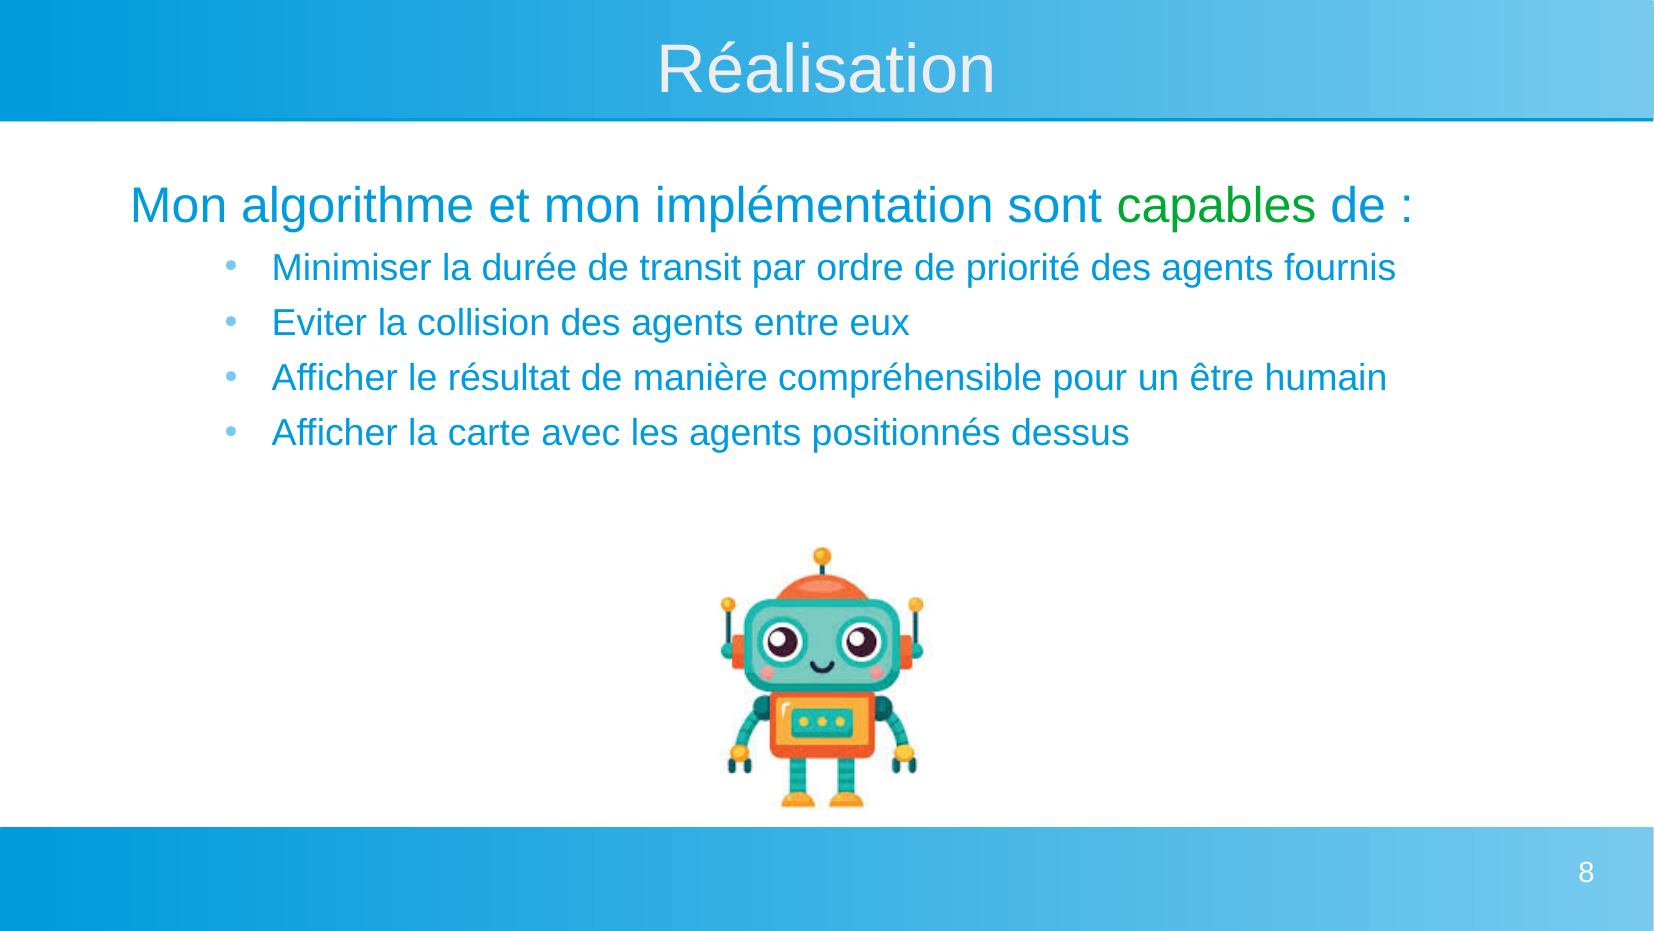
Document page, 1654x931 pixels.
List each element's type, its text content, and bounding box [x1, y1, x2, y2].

list Mon algorithme et mon implémentation sont capables de : Minimiser la durée de transit par ordre de priorité des agents fournis Eviter la collision des agents entre eux Afficher le résultat de manière compréhensible pour un être humain Afficher la carte avec les agents positionnés dessus [59, 177, 1595, 768]
picture [607, 535, 1038, 822]
title Réalisation [59, 29, 1595, 108]
